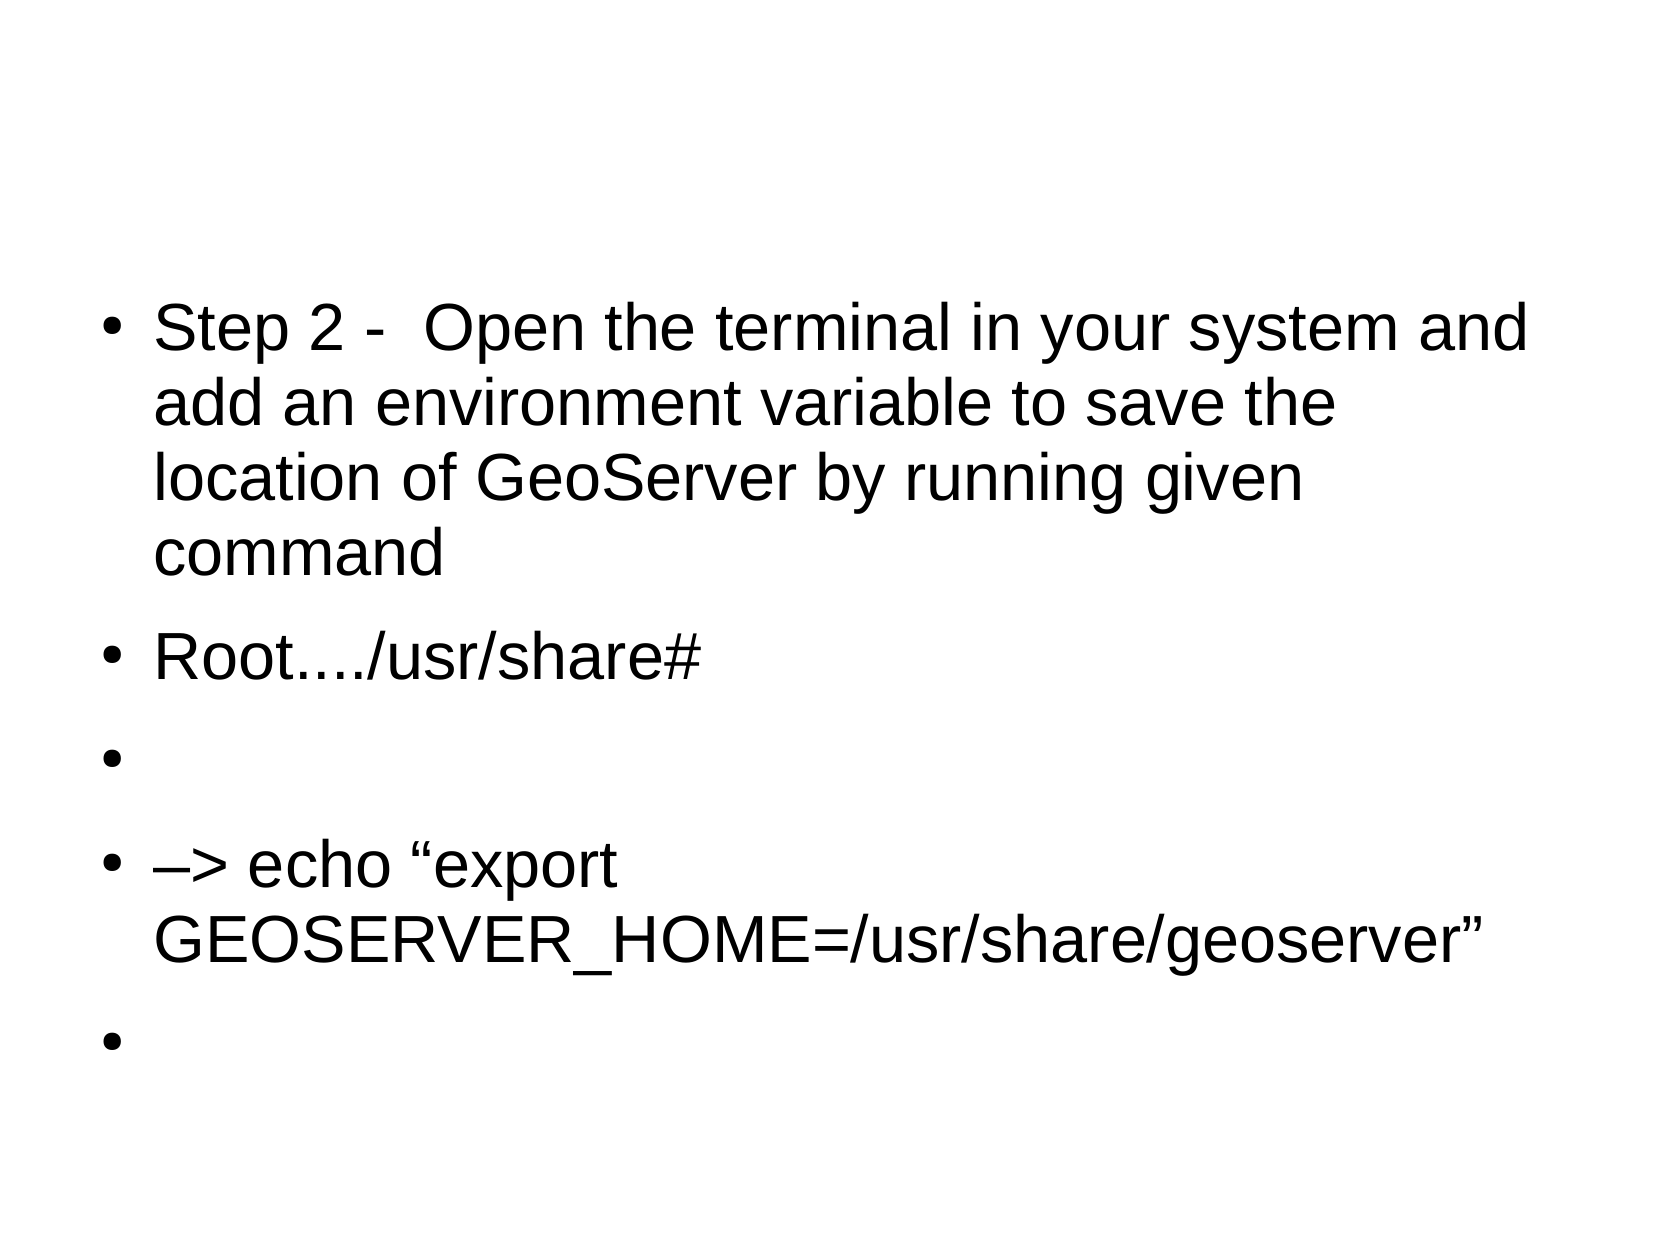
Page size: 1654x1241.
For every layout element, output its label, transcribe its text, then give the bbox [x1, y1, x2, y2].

list Step 2 - Open the terminal in your system and add an environment variable to save the location of GeoServer by running given command Root..../usr/share# –> echo “export GEOSERVER_HOME=/usr/share/geoserver” [82, 290, 1571, 1010]
